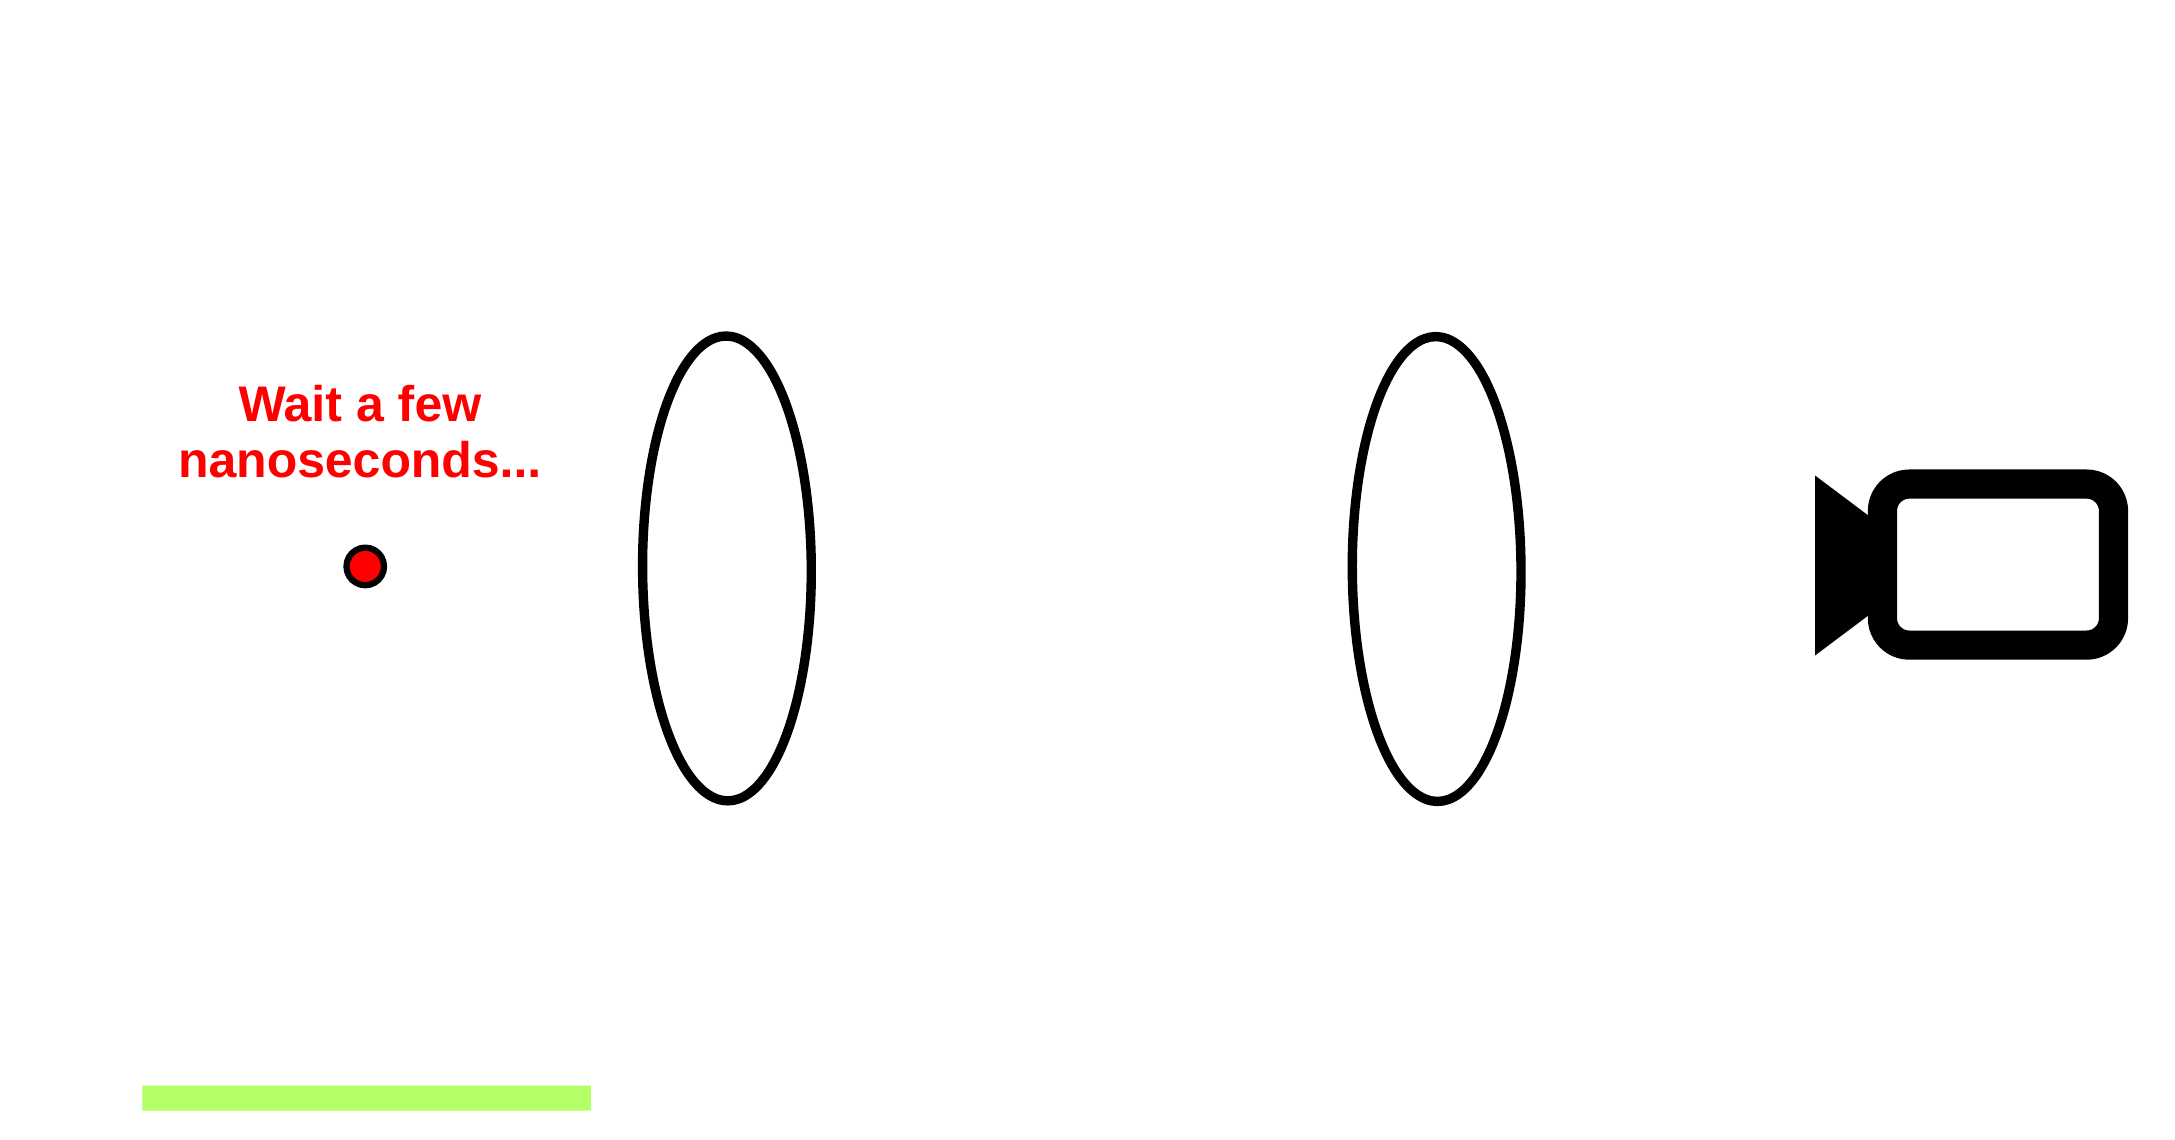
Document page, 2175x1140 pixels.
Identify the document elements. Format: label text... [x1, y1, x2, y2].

text_box [1815, 475, 1876, 656]
text_box [642, 336, 812, 801]
text_box [1882, 484, 2114, 646]
text_box [1352, 336, 1522, 802]
text_box Wait a few nanoseconds... [150, 368, 571, 496]
text_box [346, 547, 385, 586]
